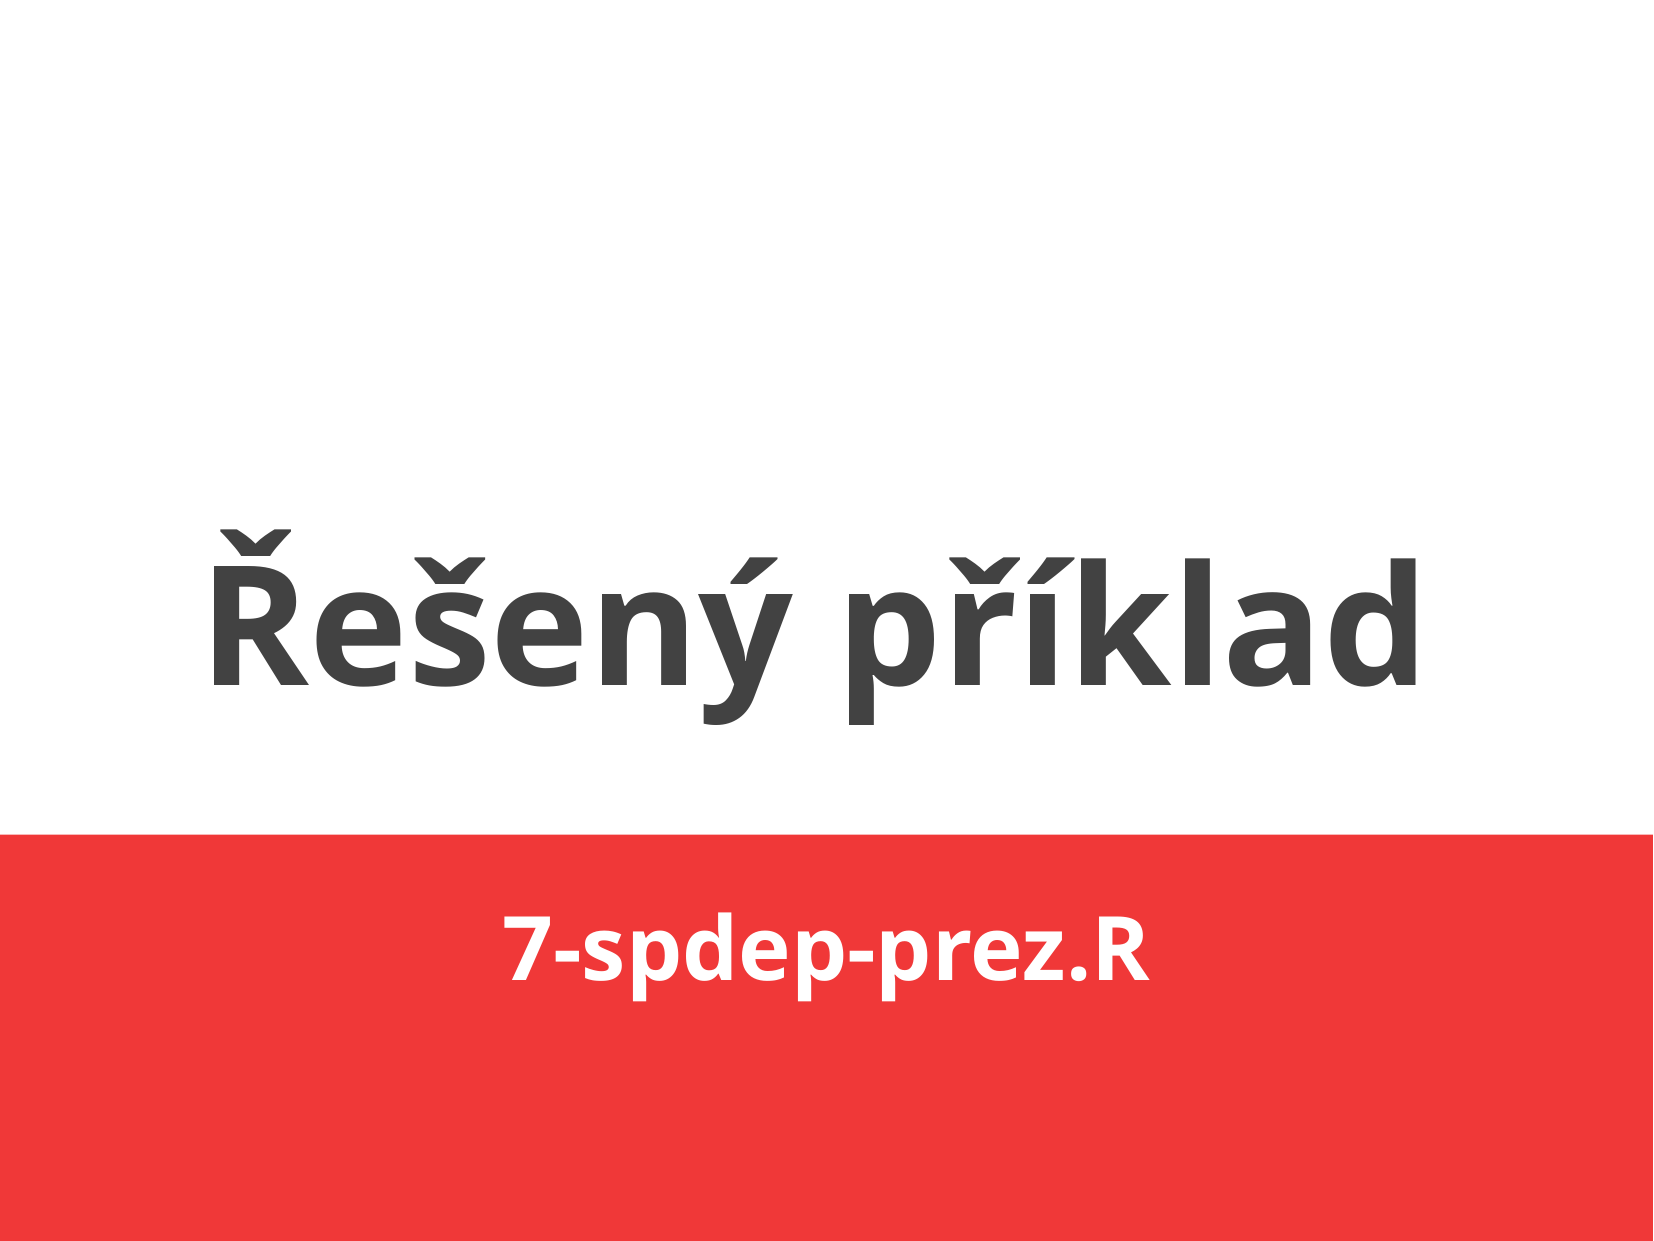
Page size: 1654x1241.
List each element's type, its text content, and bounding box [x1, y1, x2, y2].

subtitle 7-spdep-prez.R [82, 841, 1571, 1050]
title Řešený příklad [70, 430, 1559, 812]
